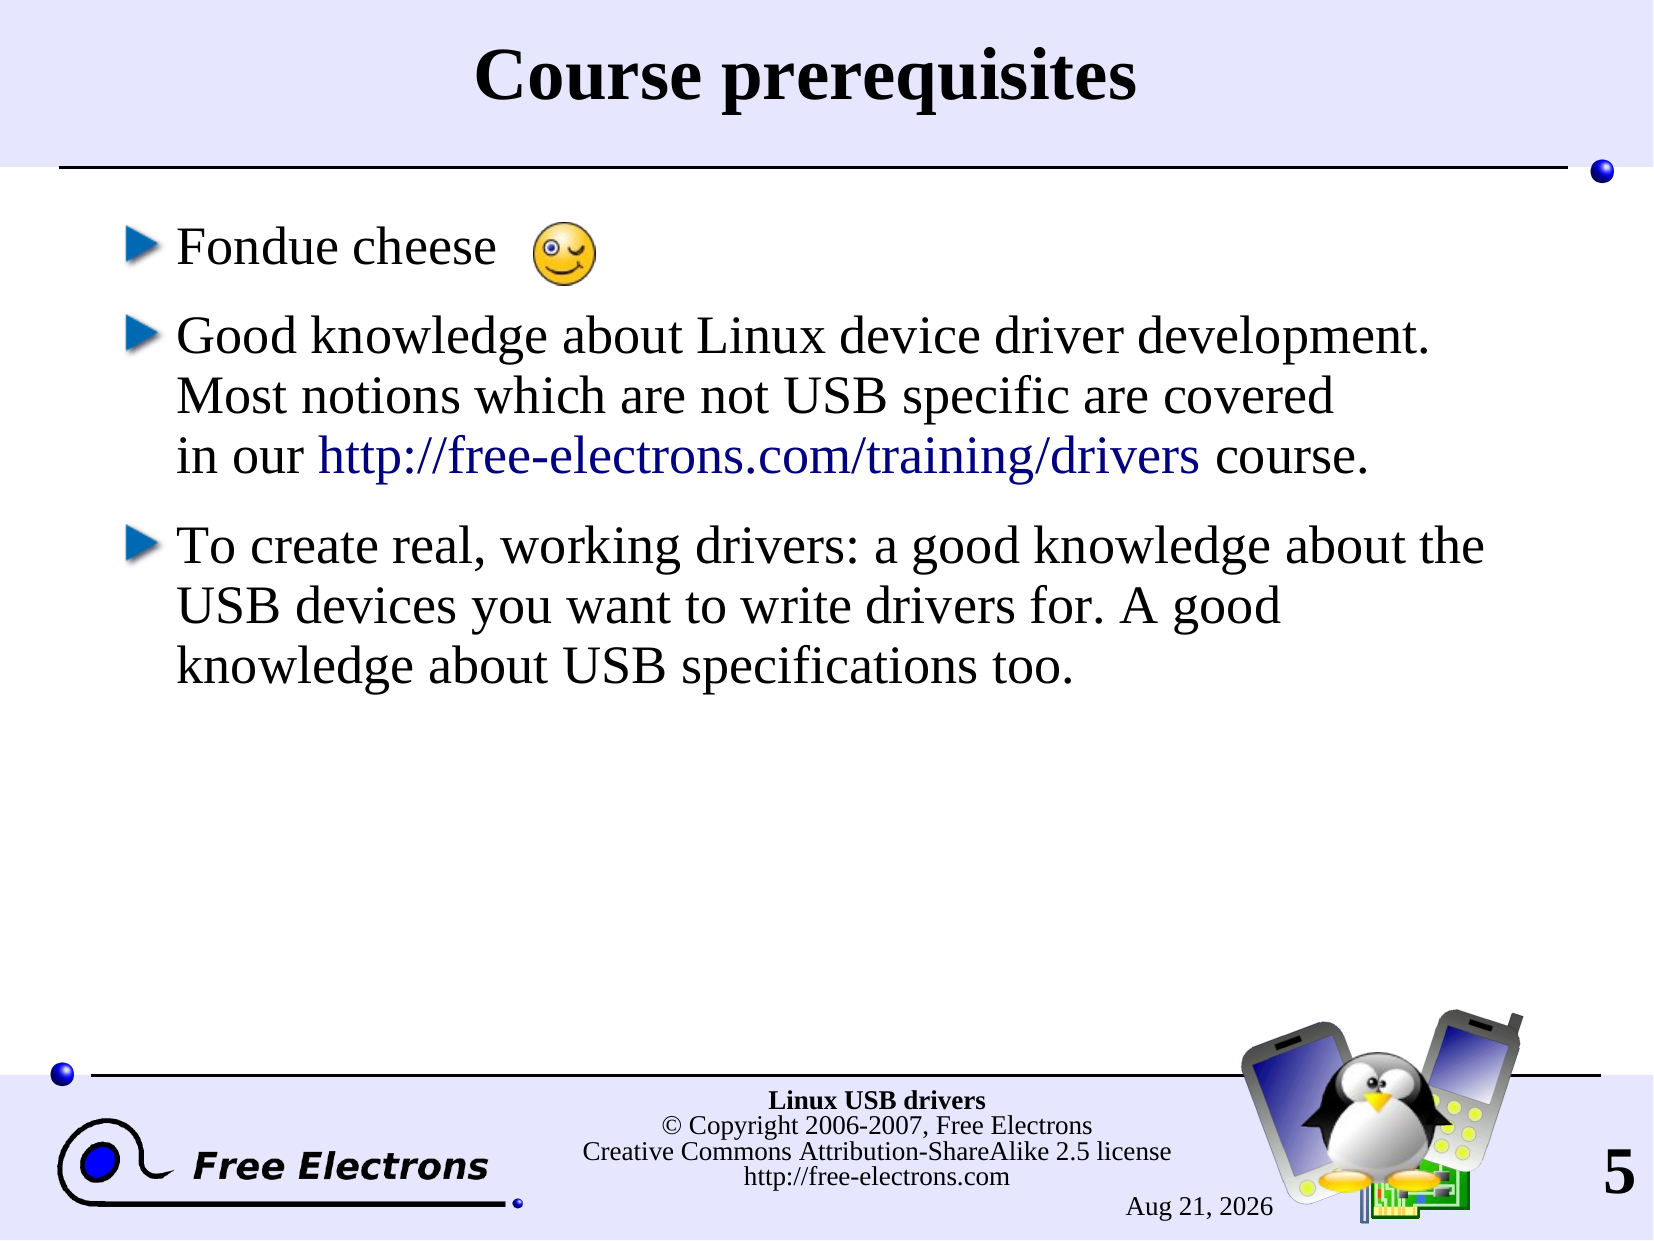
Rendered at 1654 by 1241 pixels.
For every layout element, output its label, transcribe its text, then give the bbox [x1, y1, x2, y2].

picture [533, 222, 596, 286]
picture [1231, 1007, 1538, 1241]
title Course prerequisites [60, 25, 1551, 124]
picture [50, 1107, 527, 1216]
list Fondue cheese Good knowledge about Linux device driver development. Most notions which are not USB specific are covered in our http://free-electrons.com/training/drivers course. To create real, working drivers: a good knowledge about the USB devices you want to write drivers for. A good knowledge about USB specifications too. [105, 216, 1518, 1066]
